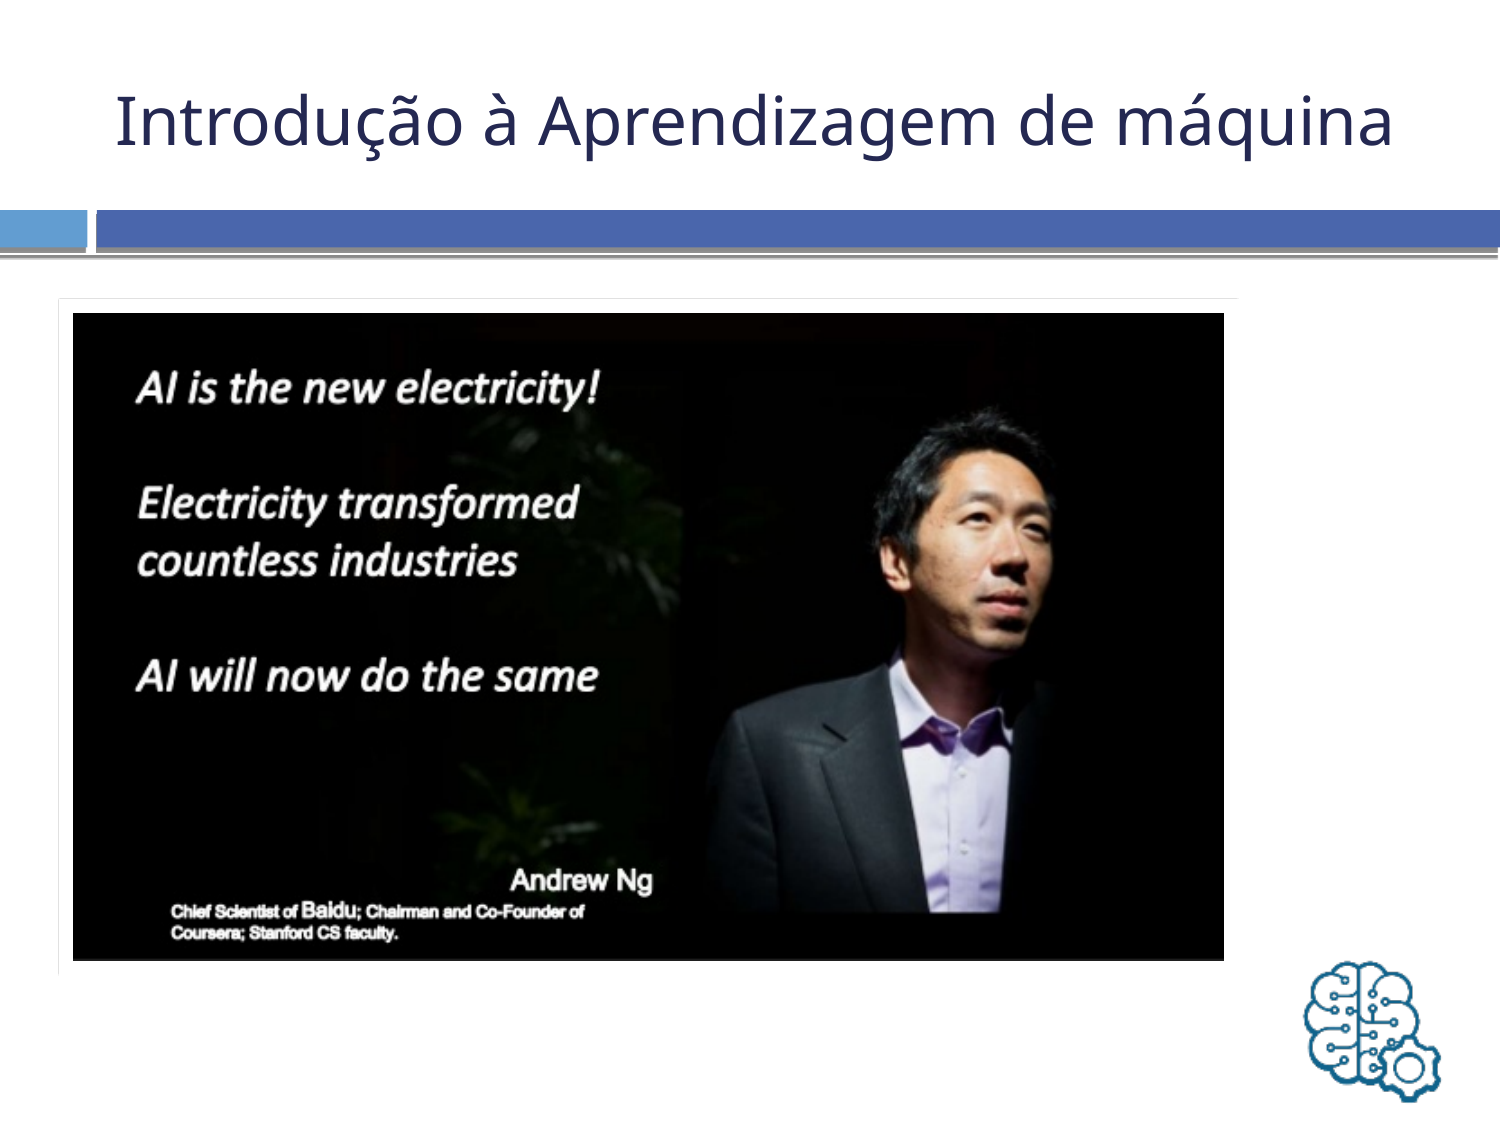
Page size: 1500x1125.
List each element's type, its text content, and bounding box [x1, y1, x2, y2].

picture [1297, 955, 1449, 1106]
title Introdução à Aprendizagem de máquina [100, 37, 1438, 200]
picture [73, 313, 1224, 961]
